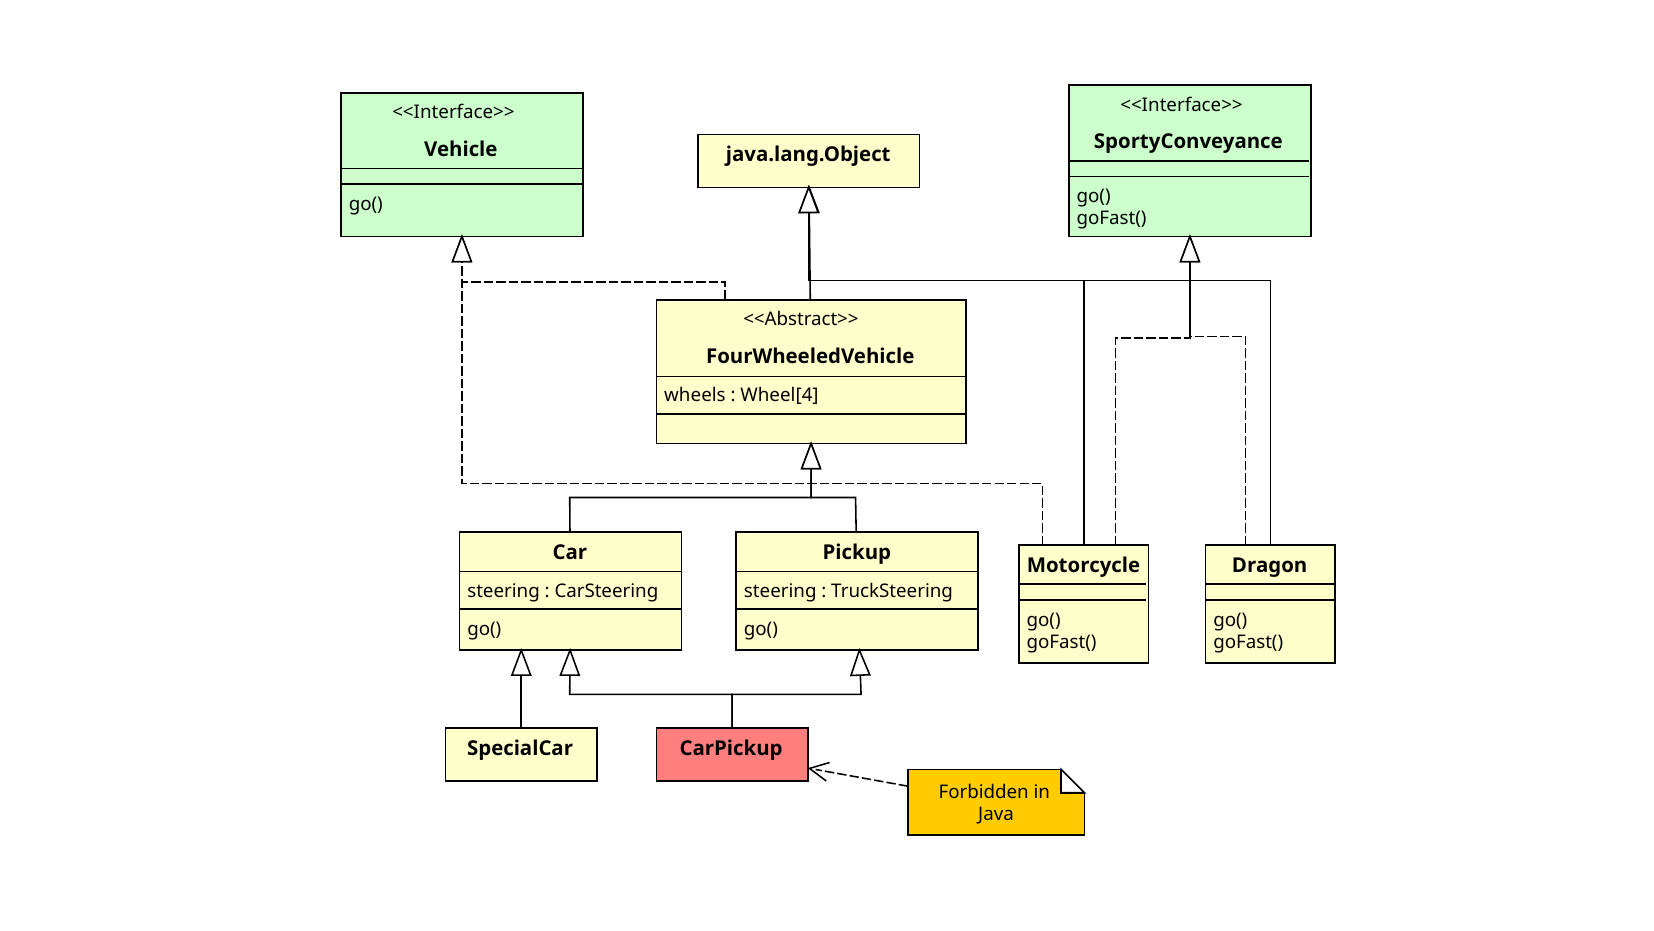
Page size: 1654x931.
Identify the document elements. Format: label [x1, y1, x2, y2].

picture [315, 60, 1361, 860]
